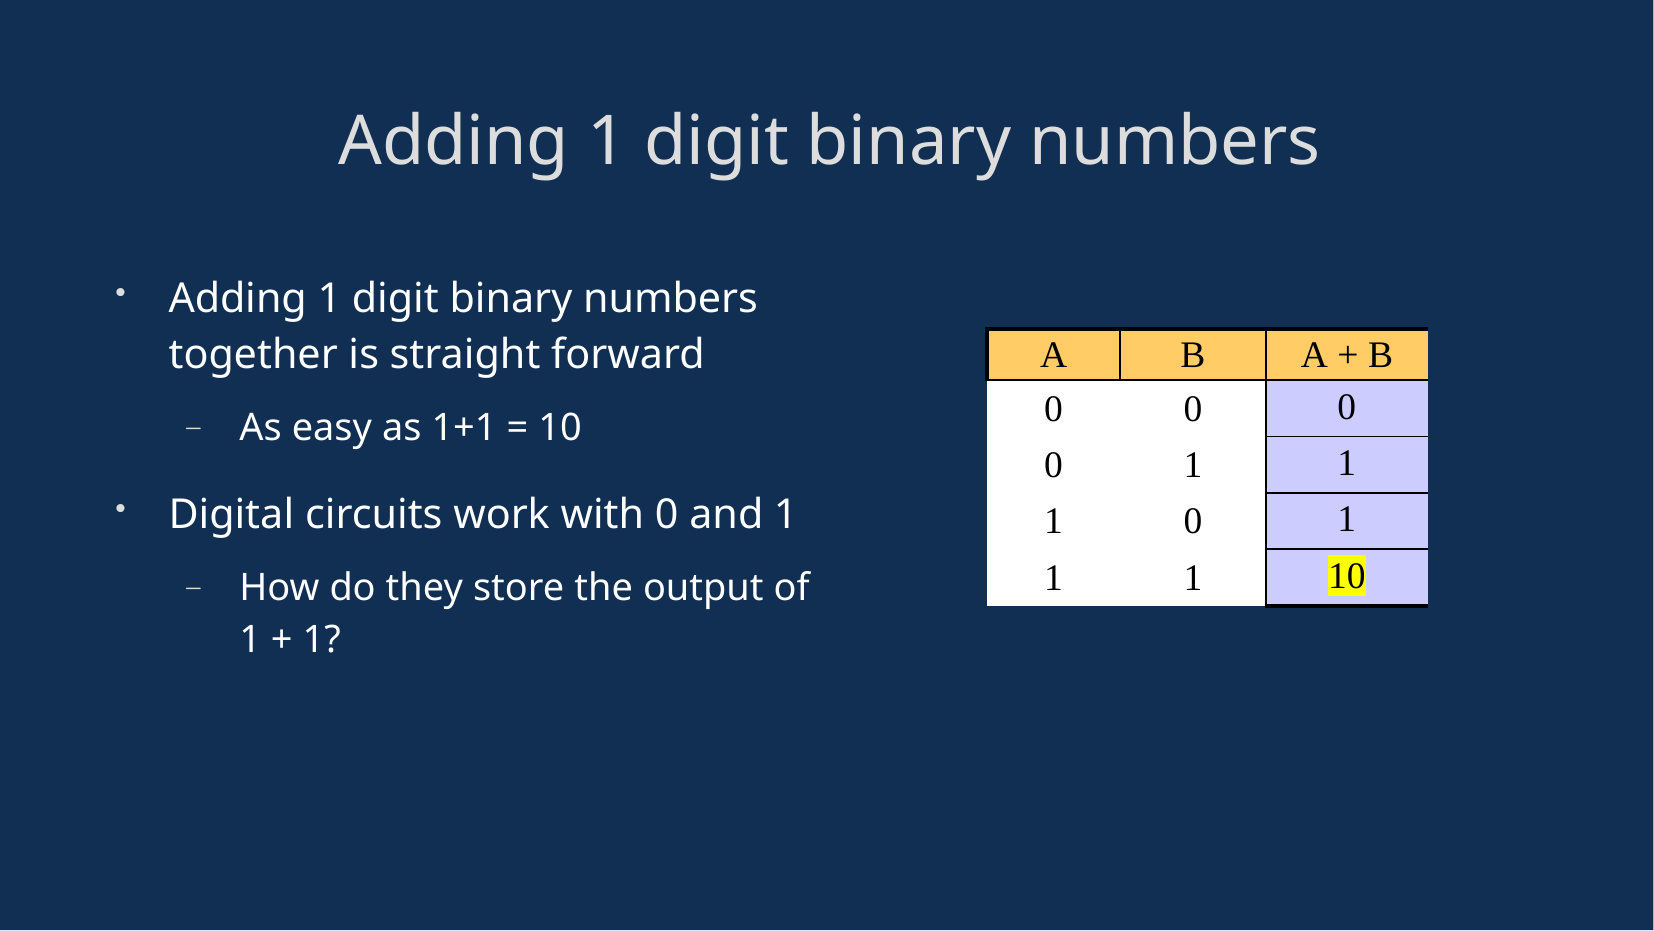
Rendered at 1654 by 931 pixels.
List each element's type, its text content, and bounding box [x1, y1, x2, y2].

list Adding 1 digit binary numbers together is straight forward As easy as 1+1 = 10 Digital circuits work with 0 and 1 How do they store the output of 1 + 1? [97, 268, 813, 806]
table_header B [1121, 331, 1265, 379]
table_cell 1 [1267, 494, 1428, 548]
table_cell 0 [1120, 381, 1265, 437]
title Adding 1 digit binary numbers [97, 56, 1563, 220]
table_cell 0 [1120, 493, 1265, 549]
table_cell 1 [987, 549, 1120, 606]
table_header A [989, 331, 1119, 379]
table_cell 1 [1267, 437, 1428, 492]
table_cell 1 [1120, 437, 1265, 493]
table_cell 0 [987, 437, 1120, 493]
table_header A + B [1267, 331, 1428, 379]
table_cell 1 [987, 493, 1120, 549]
table_cell 0 [1267, 381, 1428, 436]
table_cell 10 [1267, 550, 1428, 604]
table_cell 0 [987, 381, 1120, 437]
table_cell 1 [1120, 549, 1265, 606]
